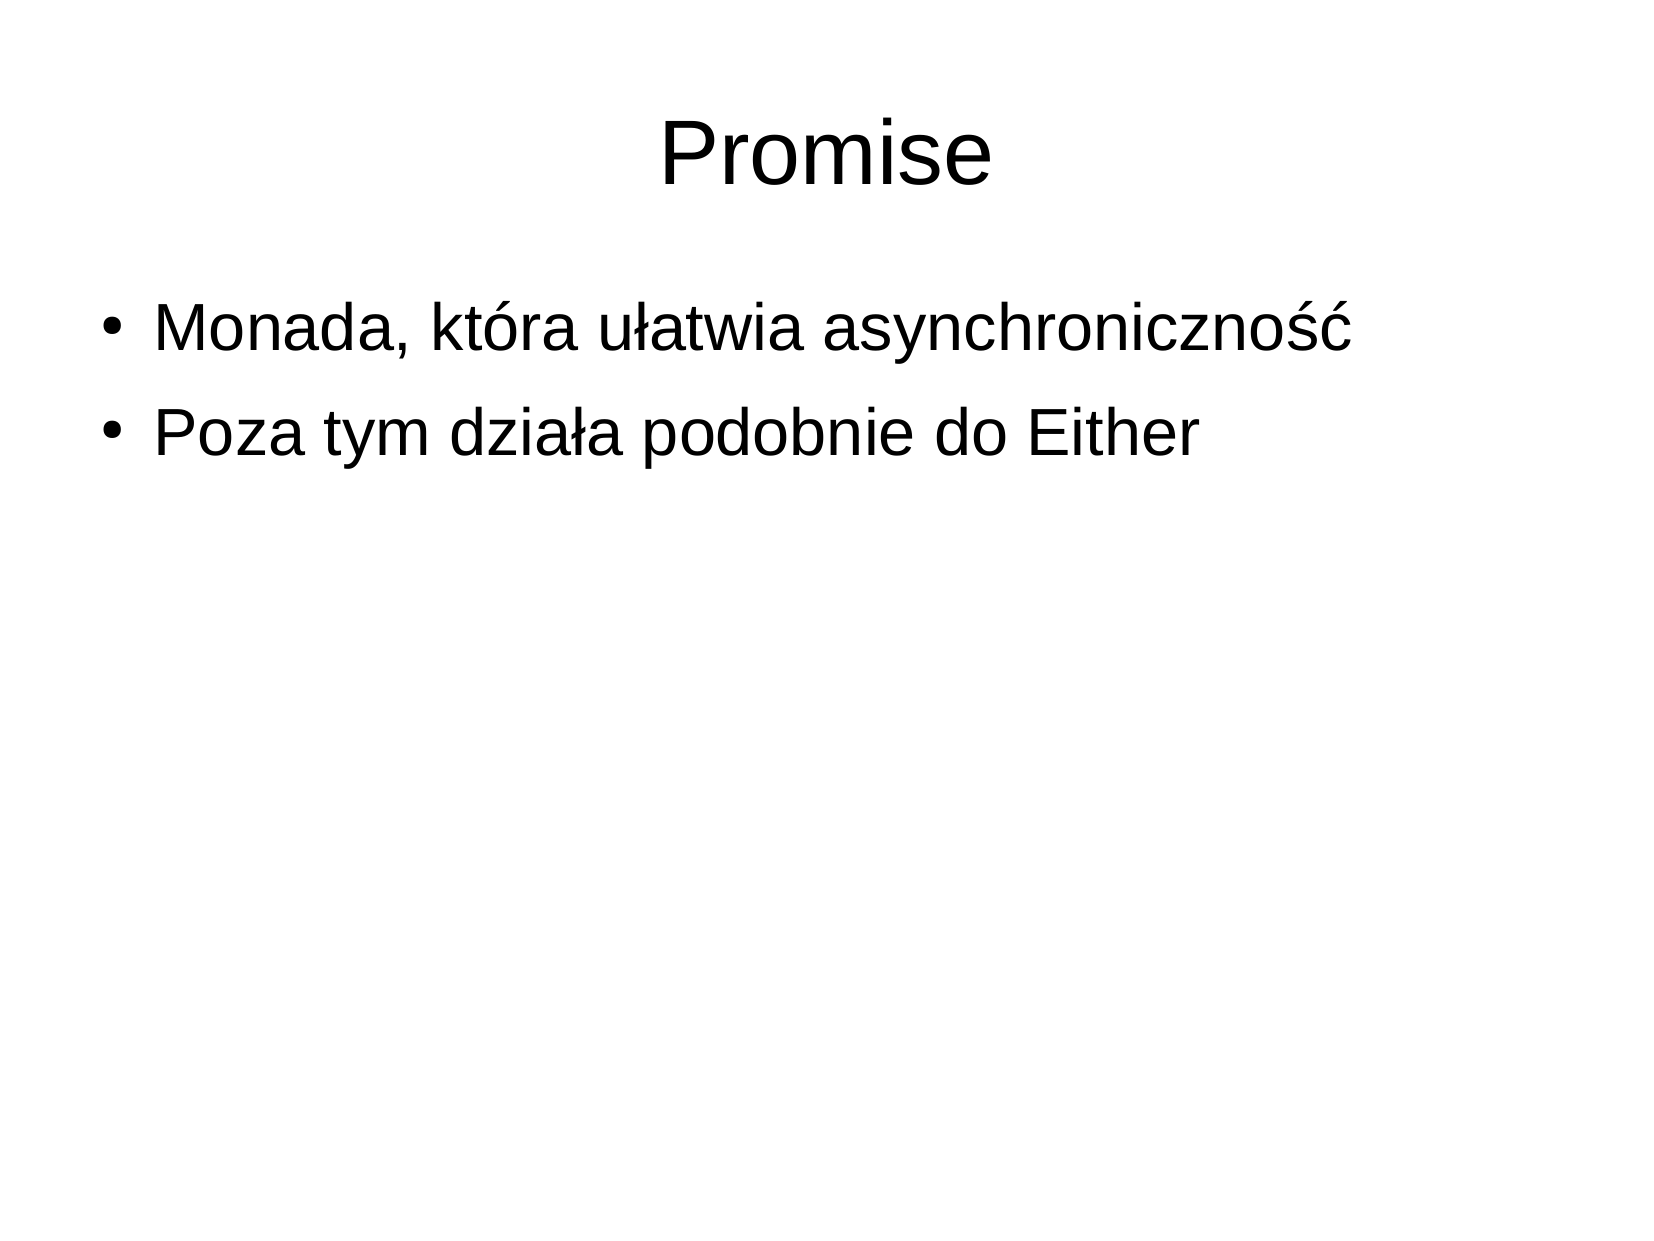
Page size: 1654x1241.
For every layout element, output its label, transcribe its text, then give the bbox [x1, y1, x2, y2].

title Promise [82, 49, 1571, 257]
list Monada, która ułatwia asynchroniczność Poza tym działa podobnie do Either [82, 290, 1571, 1010]
